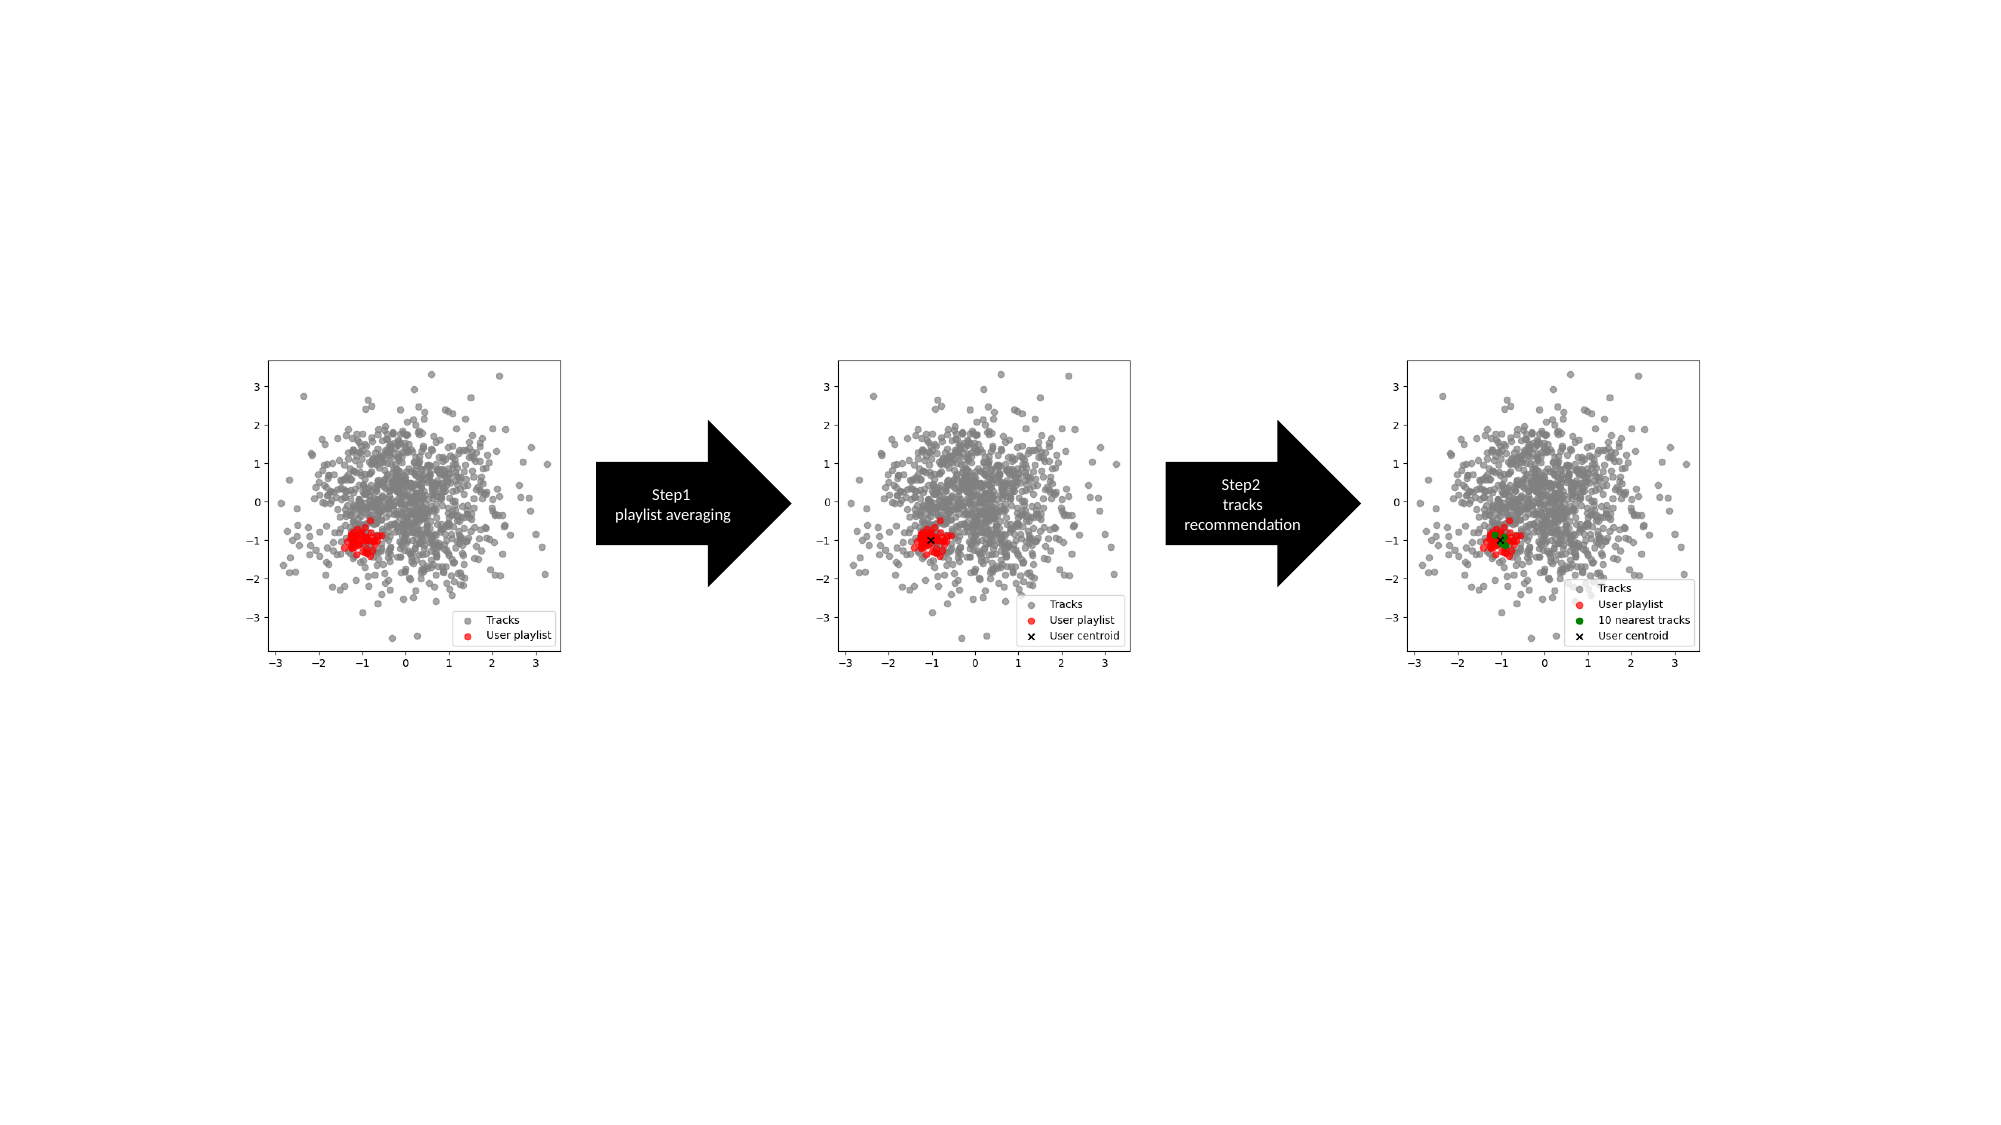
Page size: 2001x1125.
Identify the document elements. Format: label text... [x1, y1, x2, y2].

picture [1359, 315, 1737, 692]
text_box Step1 playlist averaging [597, 422, 791, 585]
picture [220, 315, 598, 692]
picture [790, 315, 1167, 692]
text_box Step2 tracks recommendation [1166, 422, 1360, 585]
